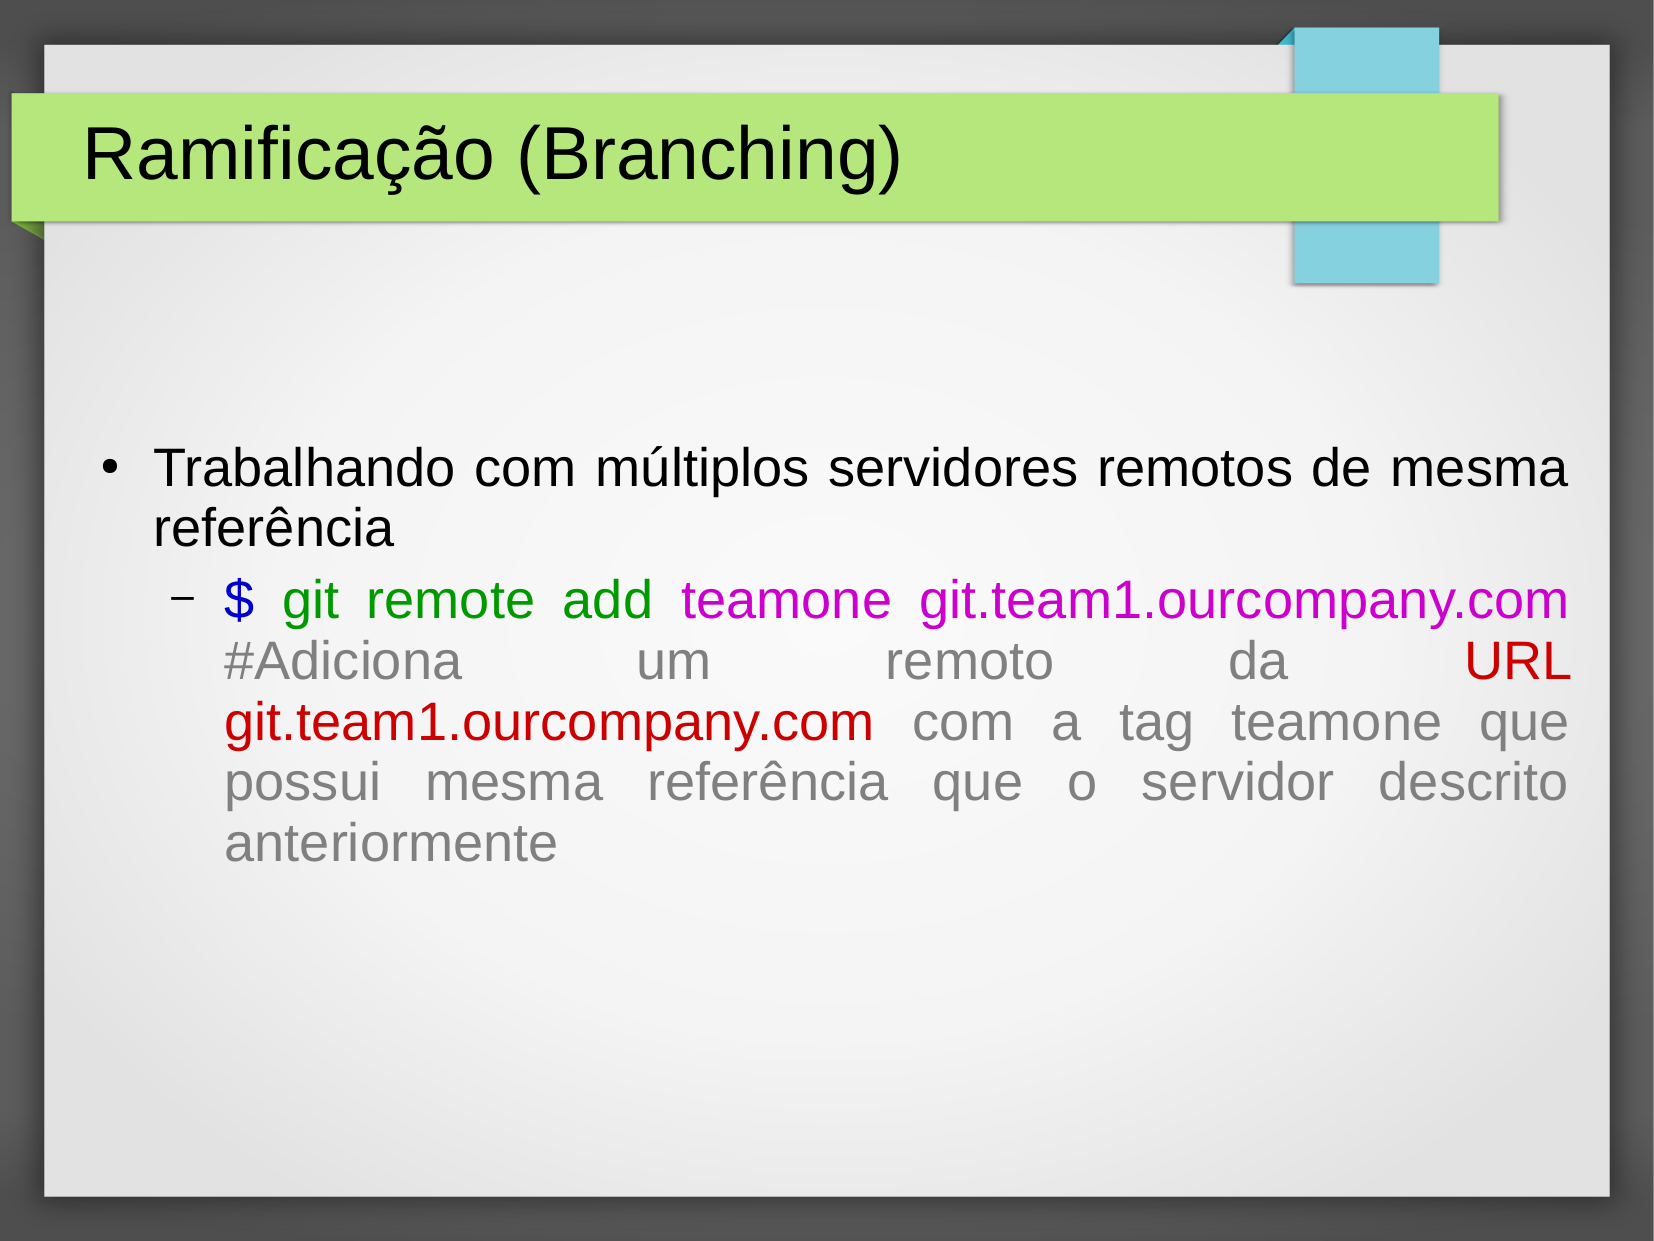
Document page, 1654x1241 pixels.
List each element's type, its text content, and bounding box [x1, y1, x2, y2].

title Ramificação (Branching) [82, 94, 1264, 213]
picture [0, 0, 1654, 1241]
list Trabalhando com múltiplos servidores remotos de mesma referência $ git remote add teamone git.team1.ourcompany.com #Adiciona um remoto da URL git.team1.ourcompany.com com a tag teamone que possui mesma referência que o servidor descrito anteriormente [82, 295, 1571, 1015]
